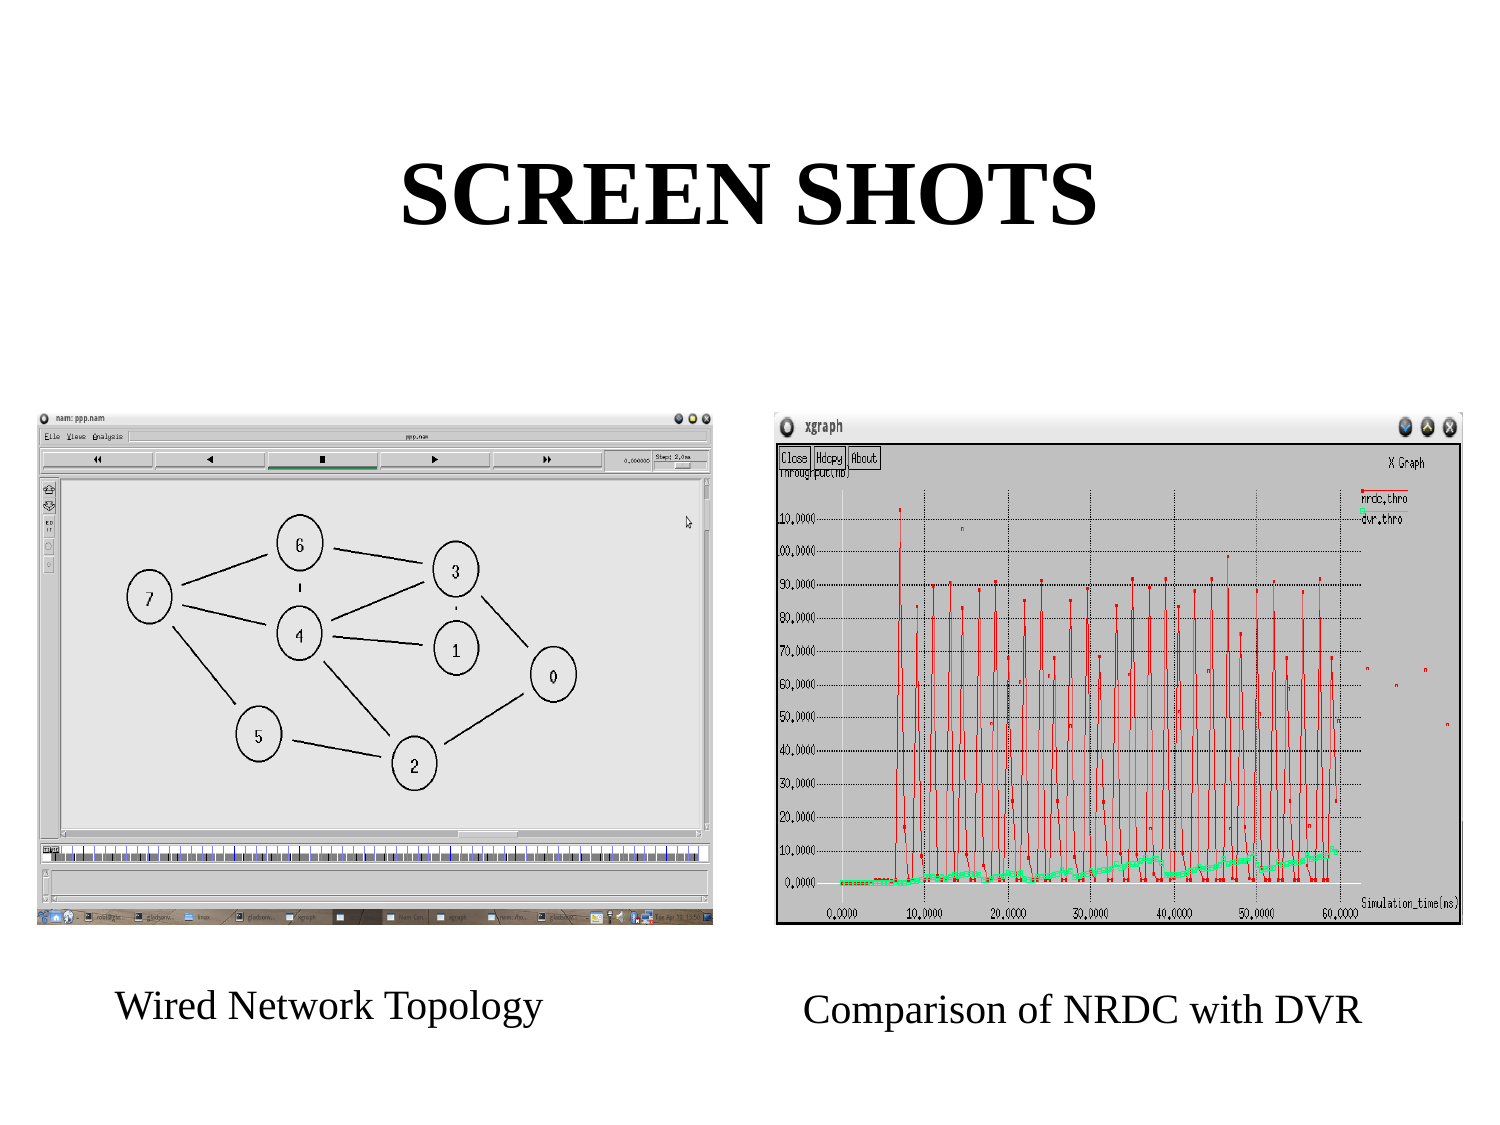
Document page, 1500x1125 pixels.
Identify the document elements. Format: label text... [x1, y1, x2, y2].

text_box Comparison of NRDC with DVR [787, 974, 1463, 1125]
text_box Wired Network Topology [37, 962, 713, 1038]
picture [37, 412, 713, 925]
picture [774, 412, 1463, 925]
title SCREEN SHOTS [75, 99, 1425, 276]
